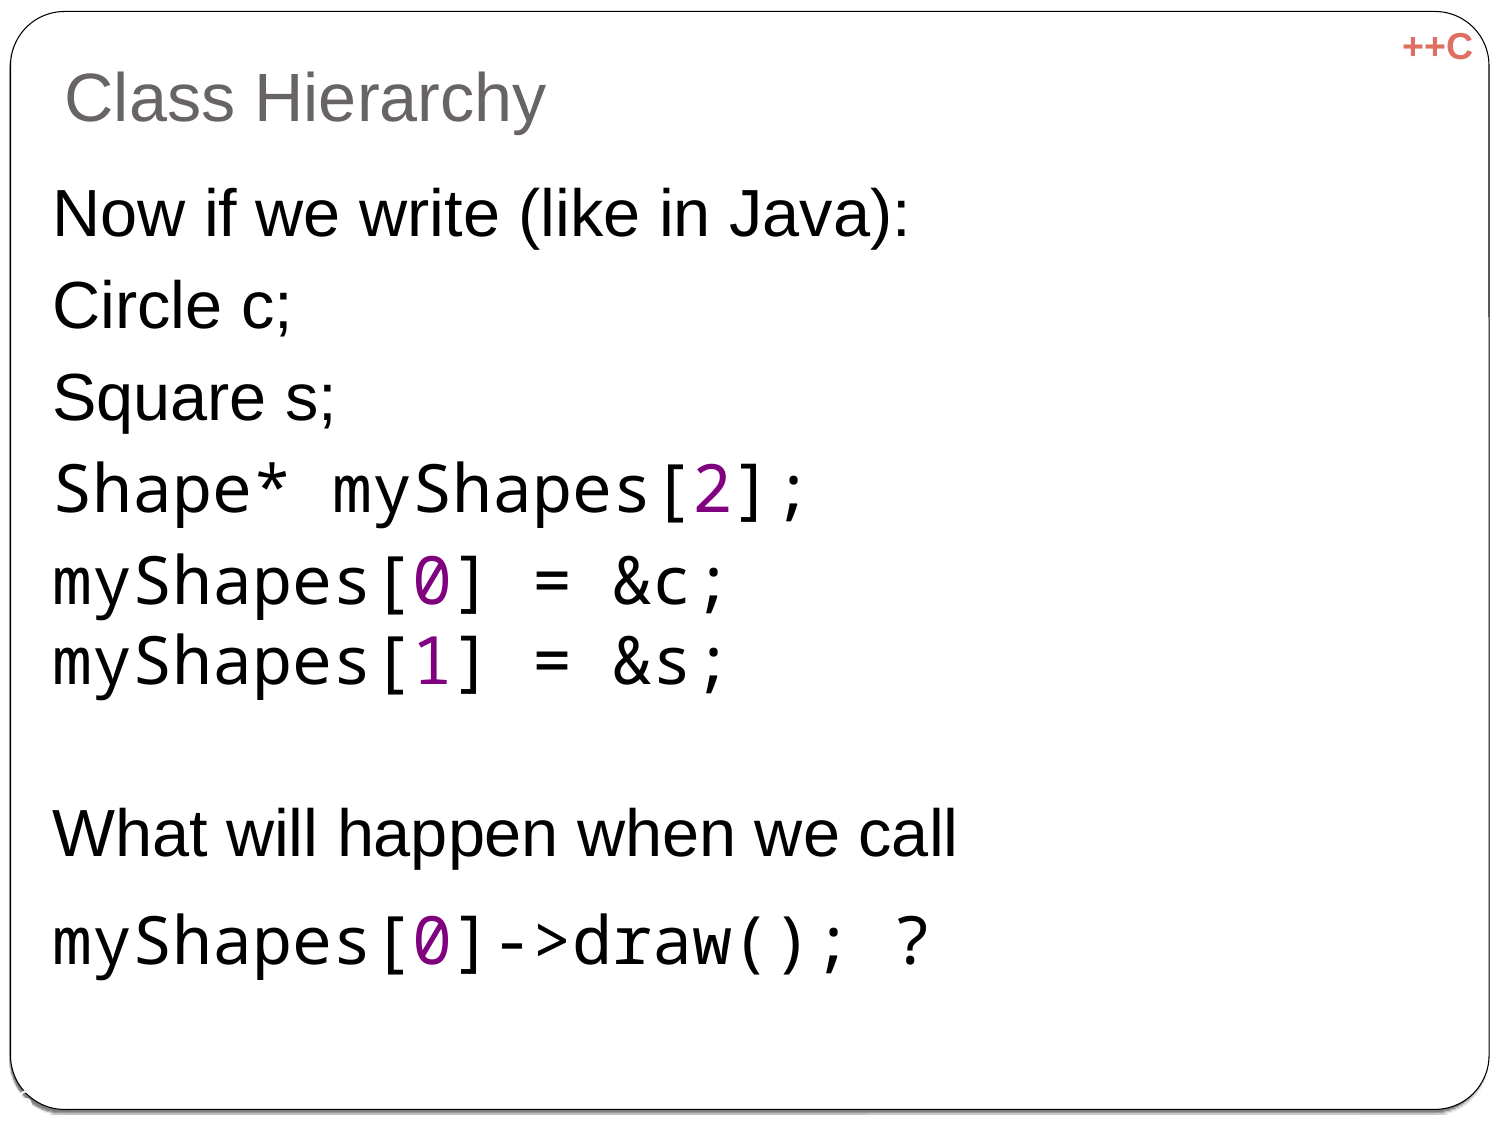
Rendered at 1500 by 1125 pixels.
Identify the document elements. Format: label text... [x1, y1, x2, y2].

slide_number <number> [0, 1074, 50, 1125]
title Class Hierarchy [50, 45, 1450, 150]
list Now if we write (like in Java): Circle c; Square s; Shape* myShapes[2]; myShapes[0] = &c; myShapes[1] = &s; What will happen when we call myShapes[0]->draw(); ? [37, 162, 1463, 1088]
